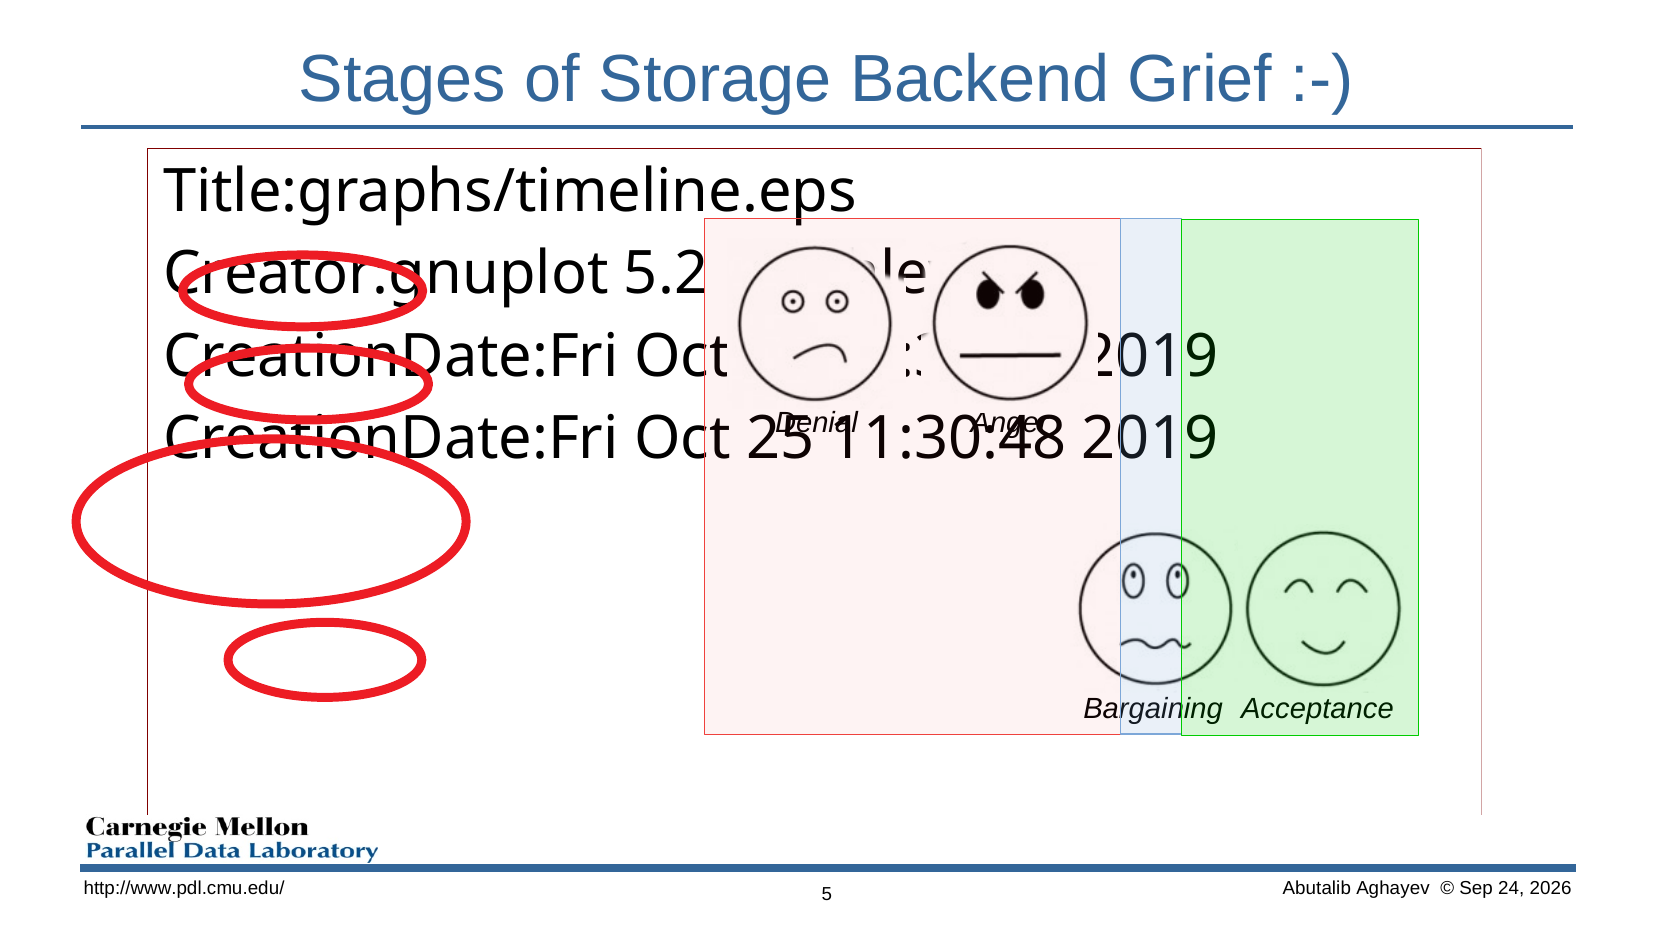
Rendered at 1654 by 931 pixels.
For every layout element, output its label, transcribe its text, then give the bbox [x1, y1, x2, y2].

text_box [76, 438, 467, 604]
picture [85, 144, 1482, 863]
text_box [188, 348, 429, 420]
text_box [227, 622, 422, 698]
text_box [182, 254, 423, 327]
text_box [704, 218, 1419, 736]
text_box Abutalib Aghayev © Nov 5, 2019 [1168, 866, 1589, 919]
text_box <number> [665, 872, 989, 902]
title Stages of Storage Backend Grief :-) [66, 14, 1588, 136]
text_box http://www.pdl.cmu.edu/ [66, 866, 481, 919]
